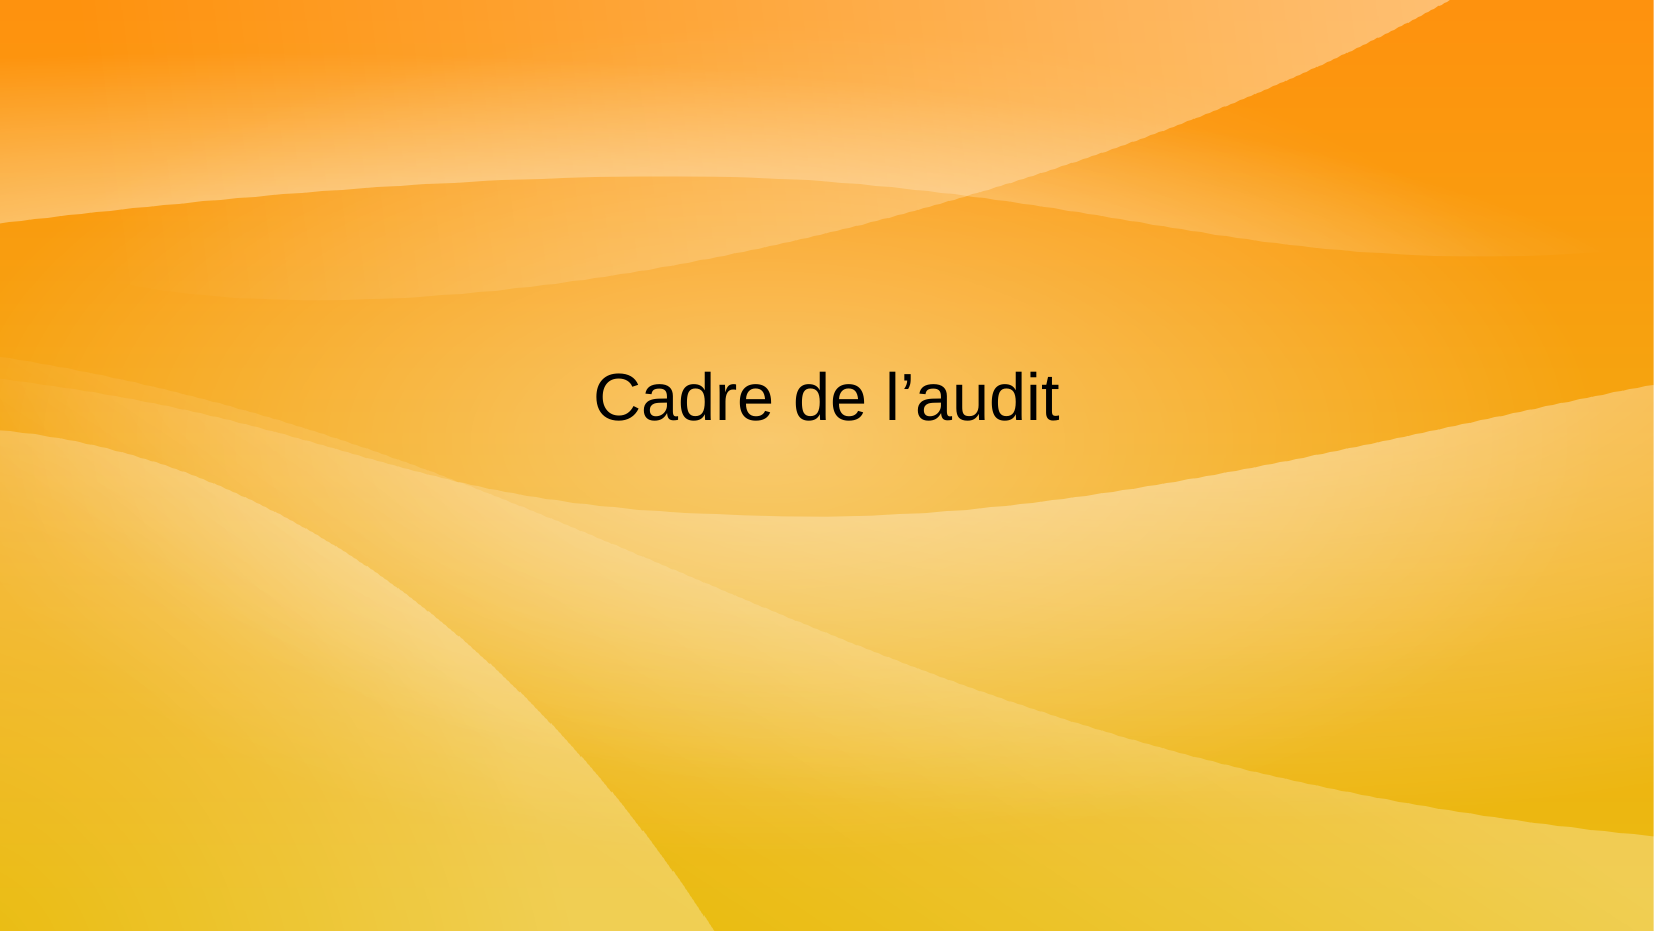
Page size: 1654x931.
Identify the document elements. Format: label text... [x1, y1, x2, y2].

picture [0, 0, 1654, 931]
subtitle Cadre de l’audit [82, 37, 1571, 757]
